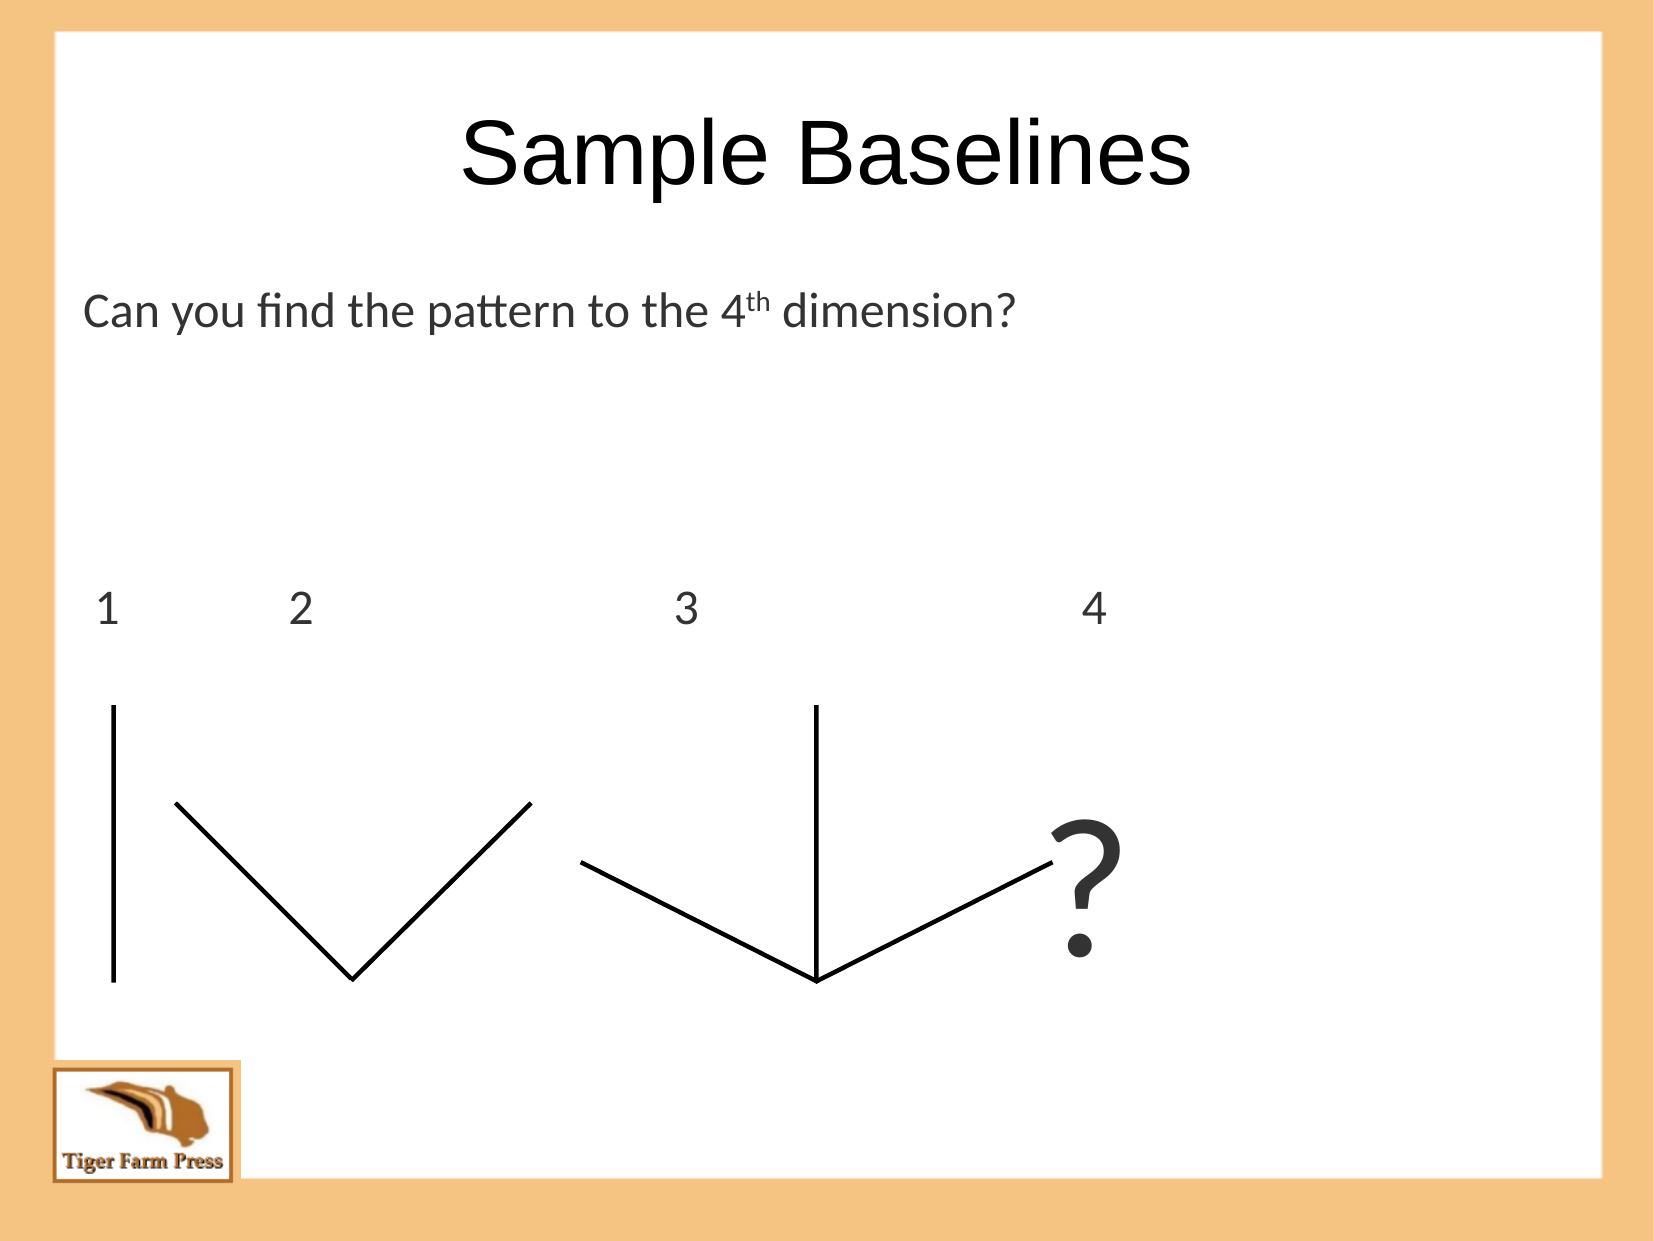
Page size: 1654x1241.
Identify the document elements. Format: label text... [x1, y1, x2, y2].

list Can you find the pattern to the 4th dimension? 1 2 3 4 ? [83, 290, 1572, 1109]
picture [0, 0, 1654, 1241]
title Sample Baselines [82, 49, 1571, 257]
